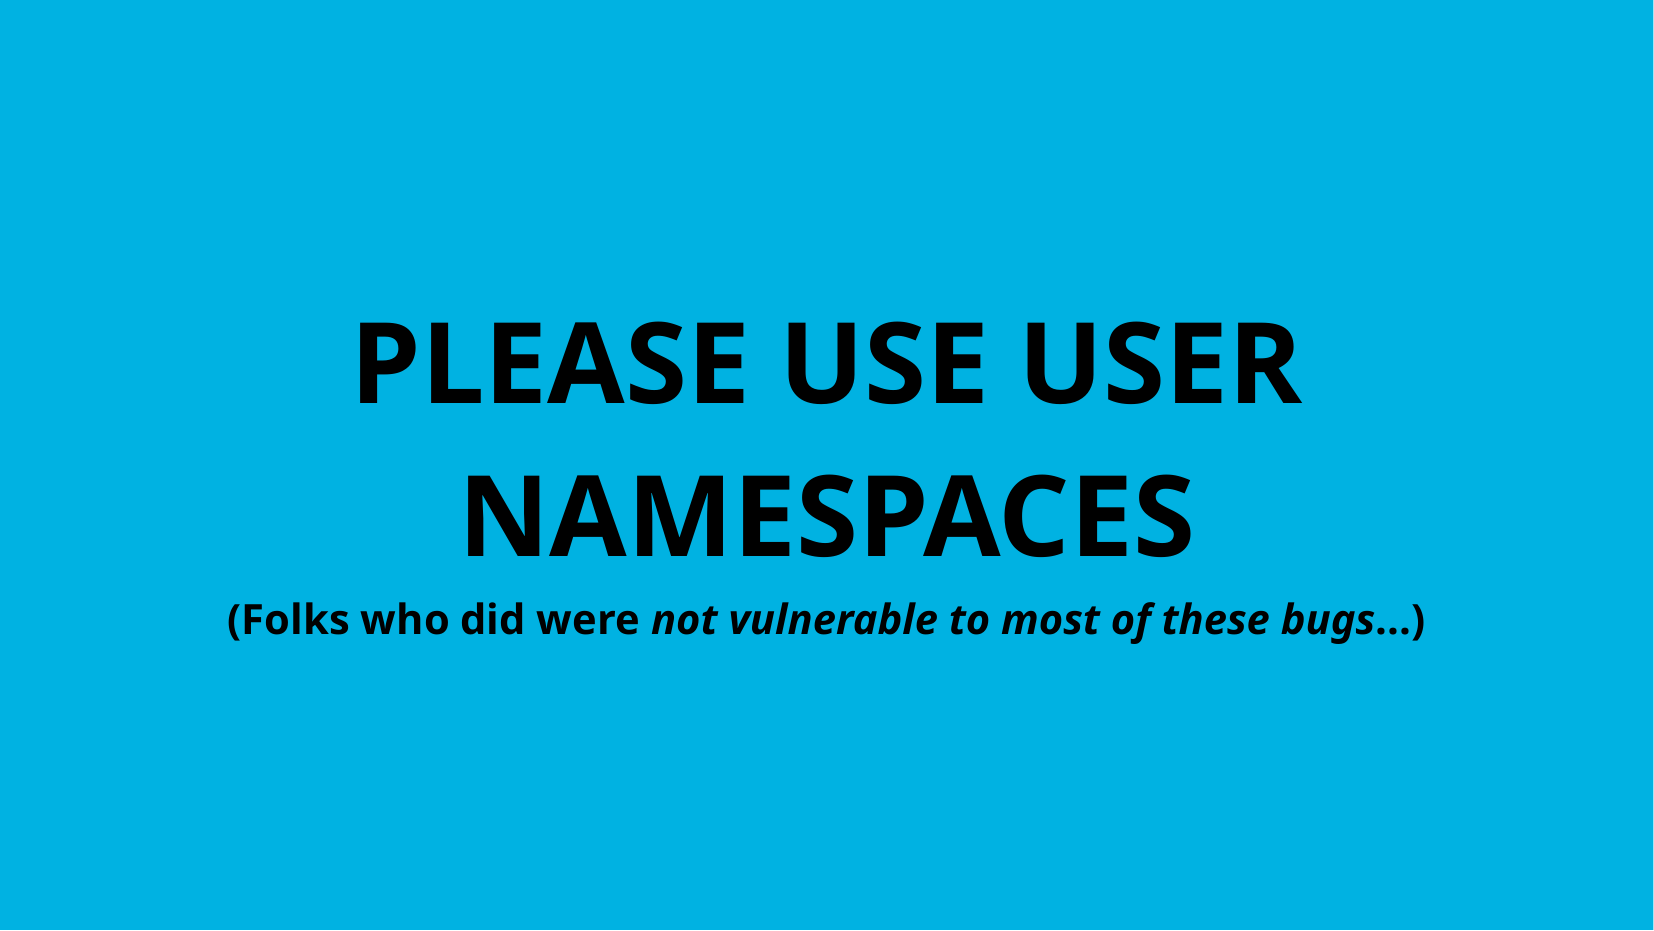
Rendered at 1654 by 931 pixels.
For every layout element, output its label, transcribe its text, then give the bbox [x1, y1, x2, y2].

subtitle PLEASE USE USER NAMESPACES (Folks who did were not vulnerable to most of these bugs...) [0, 0, 1654, 931]
